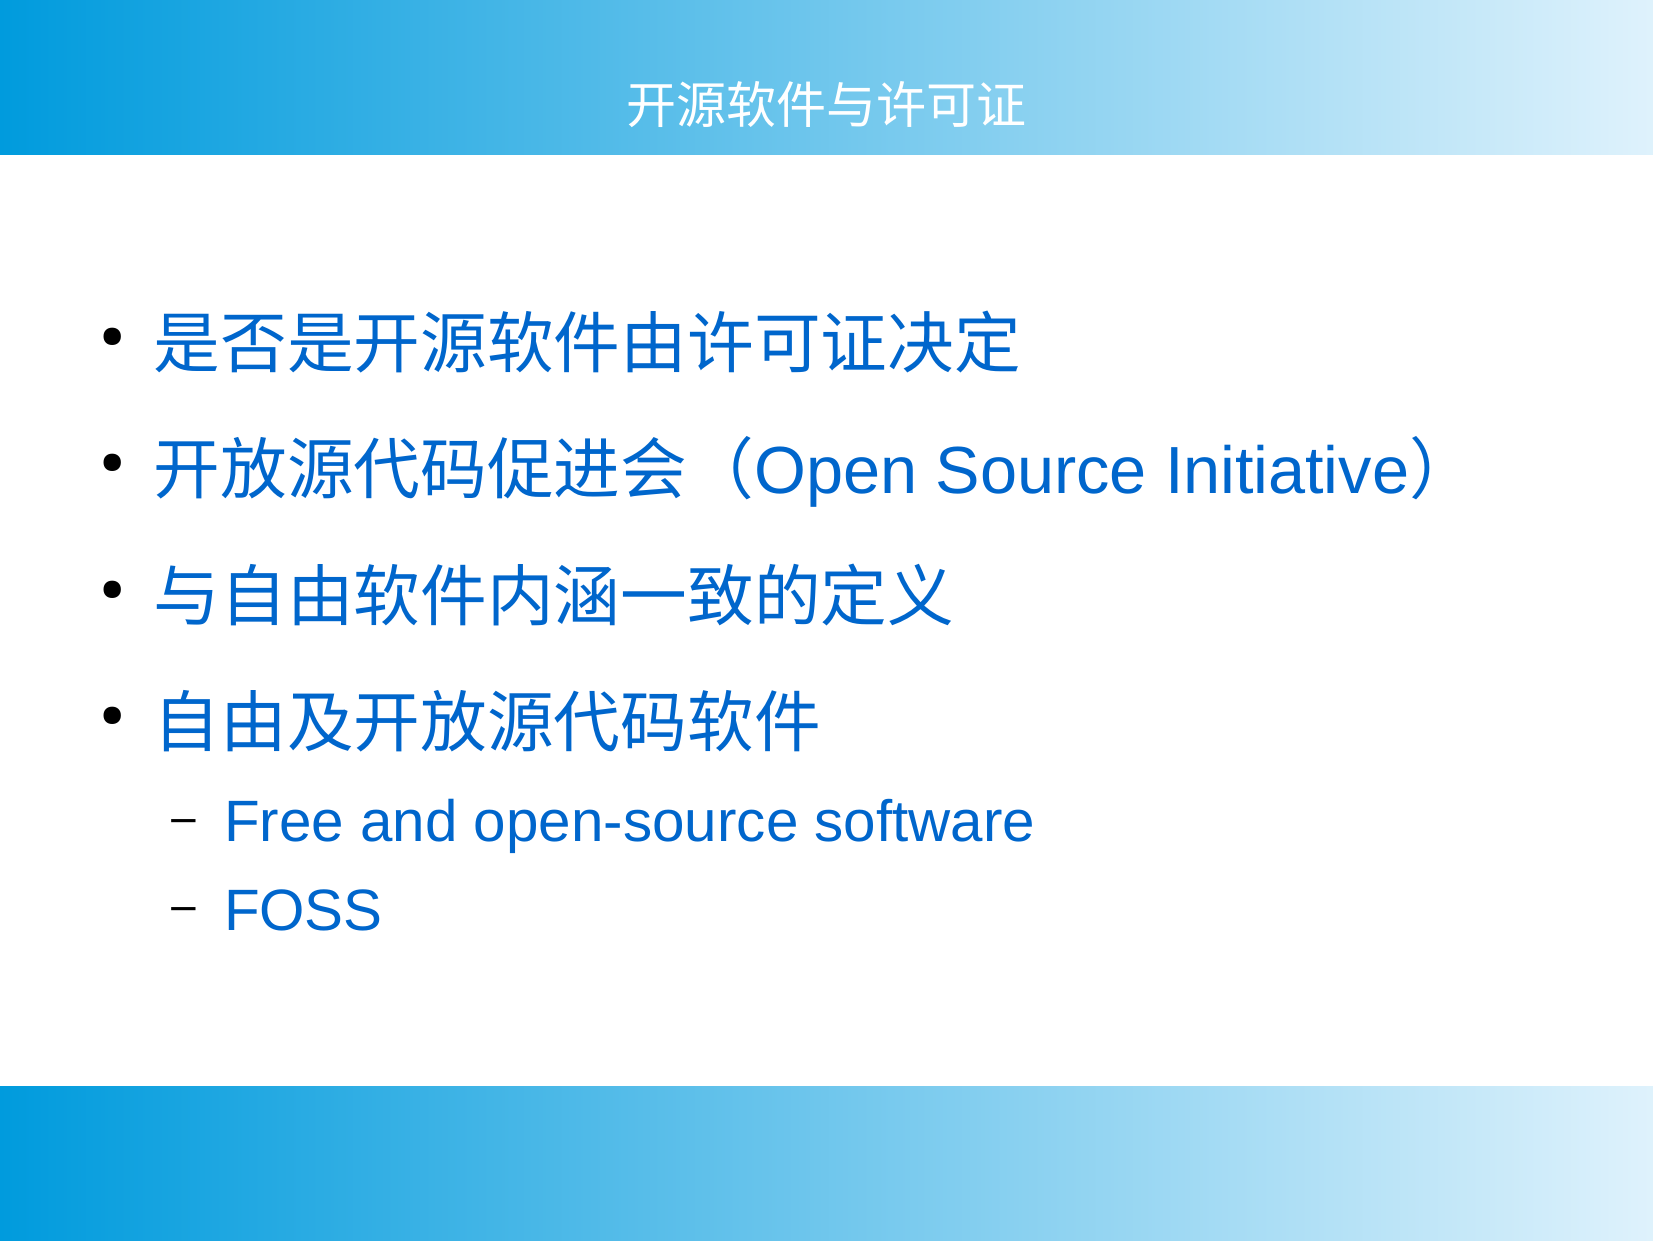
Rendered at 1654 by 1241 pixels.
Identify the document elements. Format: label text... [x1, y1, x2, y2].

list 是否是开源软件由许可证决定 开放源代码促进会（Open Source Initiative） 与自由软件内涵一致的定义 自由及开放源代码软件 Free and open-source software FOSS [82, 290, 1571, 1010]
title 开源软件与许可证 [82, 49, 1571, 155]
